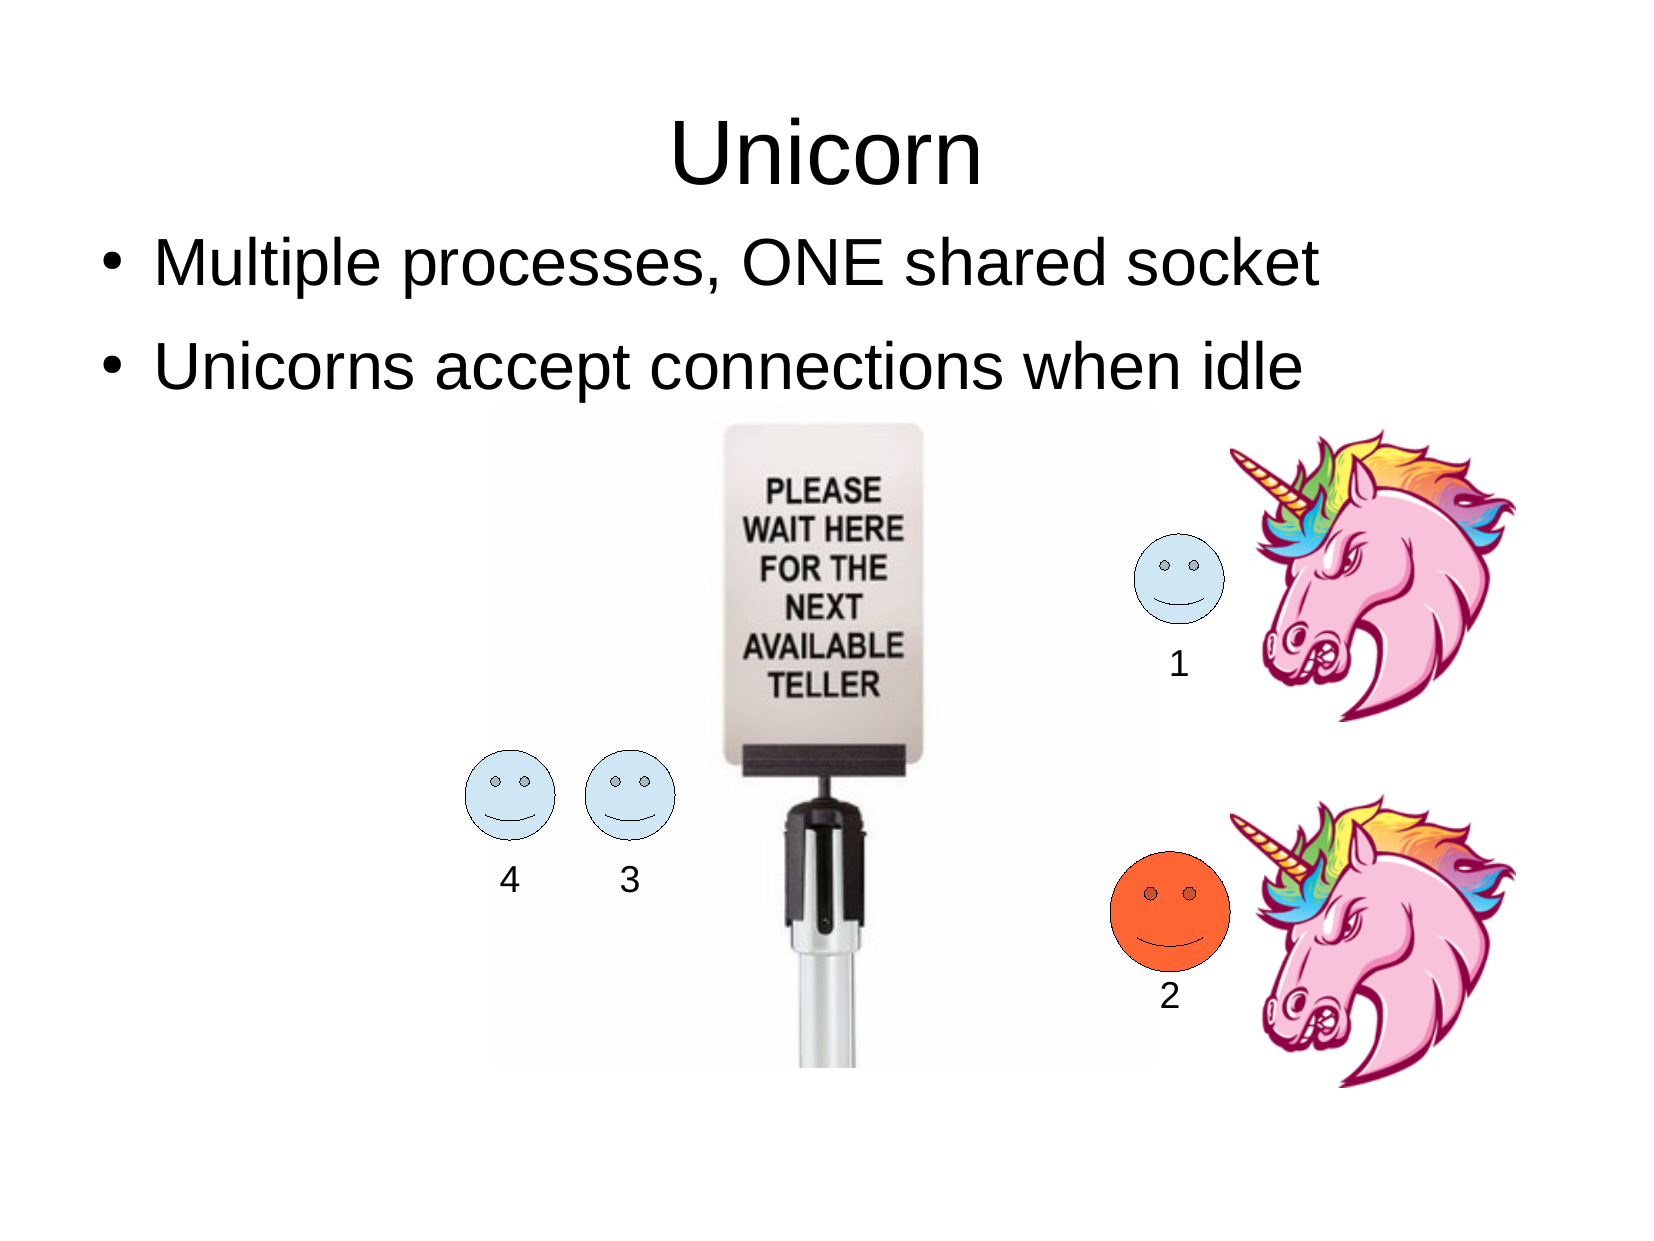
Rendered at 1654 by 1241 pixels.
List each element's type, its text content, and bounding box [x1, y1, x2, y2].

picture [1230, 1044, 1516, 1088]
list Multiple processes, ONE shared socket Unicorns accept connections when idle [82, 225, 1571, 1044]
title Unicorn [82, 49, 1571, 225]
picture [493, 1044, 1157, 1068]
